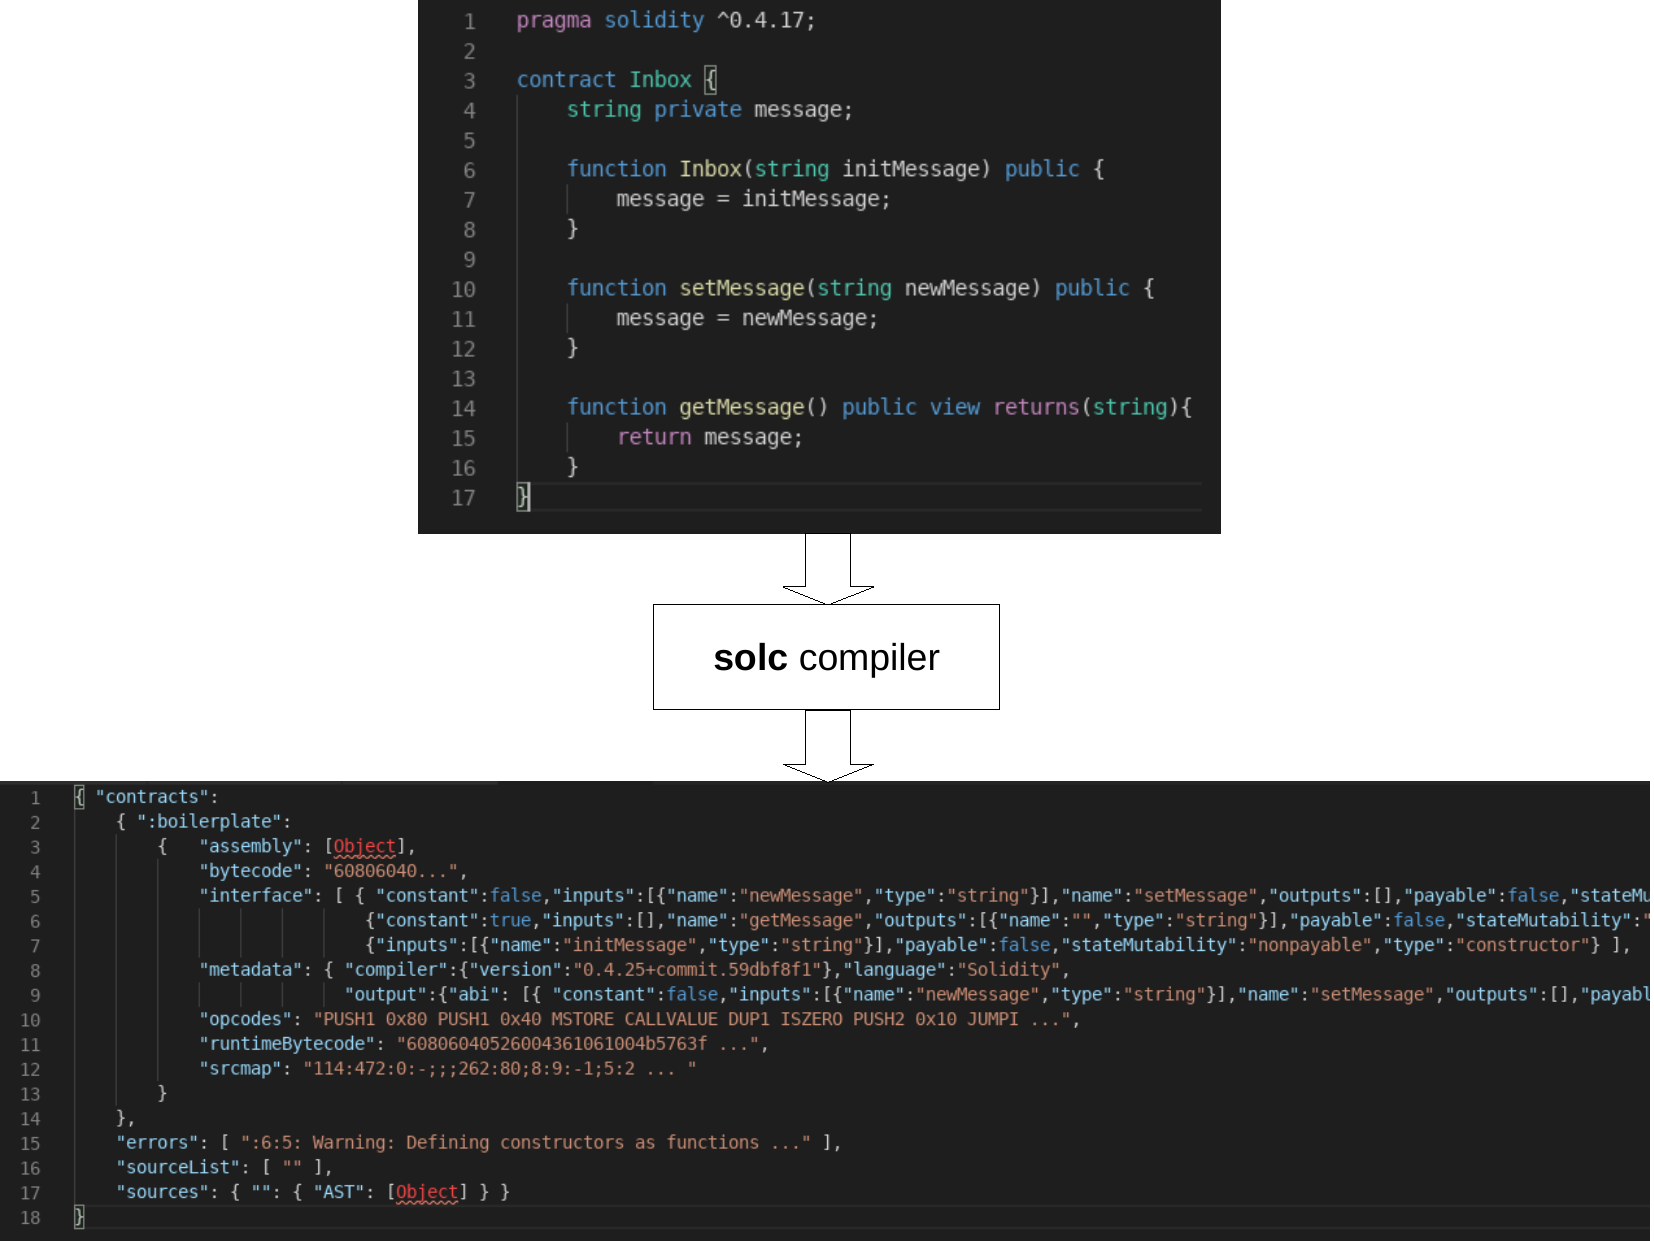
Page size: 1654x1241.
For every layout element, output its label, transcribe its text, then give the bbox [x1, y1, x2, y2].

picture [418, 0, 1221, 534]
text_box [783, 710, 874, 783]
text_box [783, 533, 874, 605]
text_box solc compiler [653, 604, 1000, 710]
picture [0, 781, 1650, 1241]
